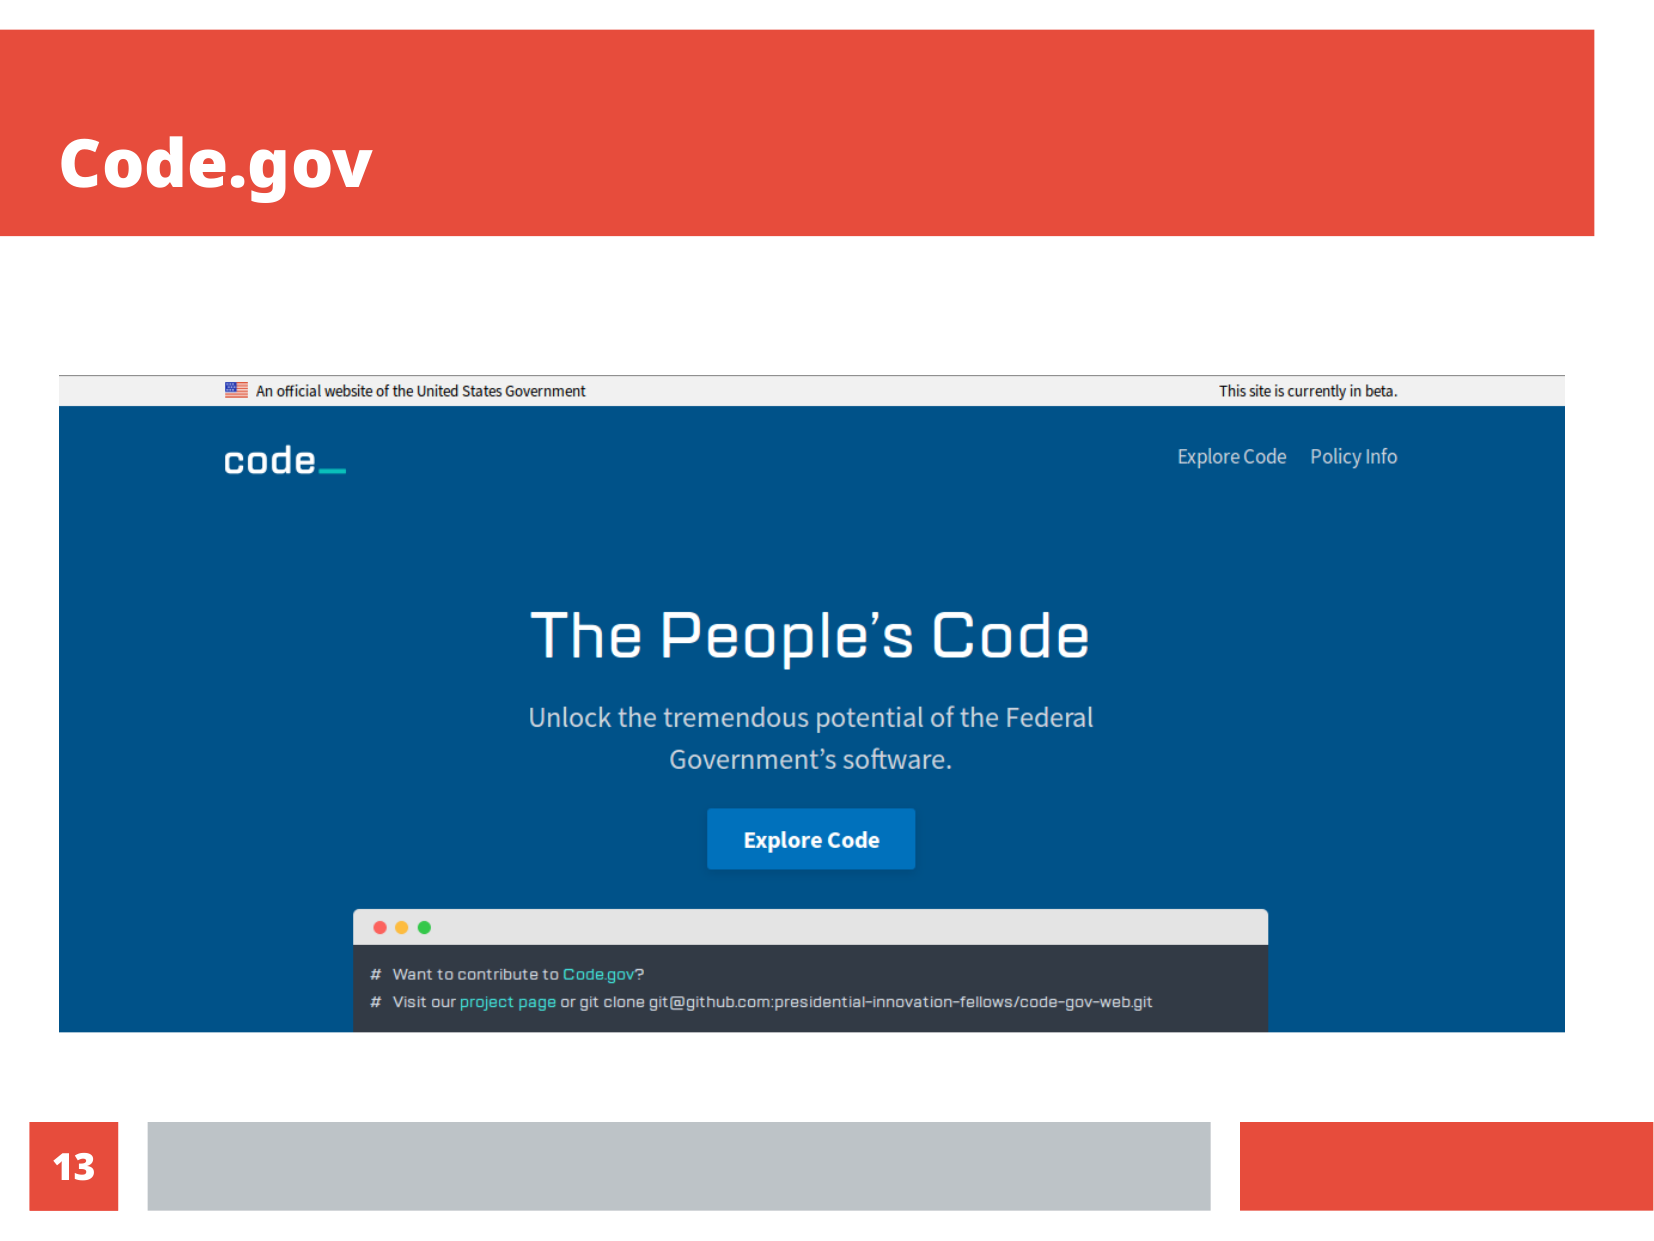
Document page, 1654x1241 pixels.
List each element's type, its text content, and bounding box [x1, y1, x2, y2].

title Code.gov [59, 59, 1595, 207]
picture [59, 375, 1565, 1042]
